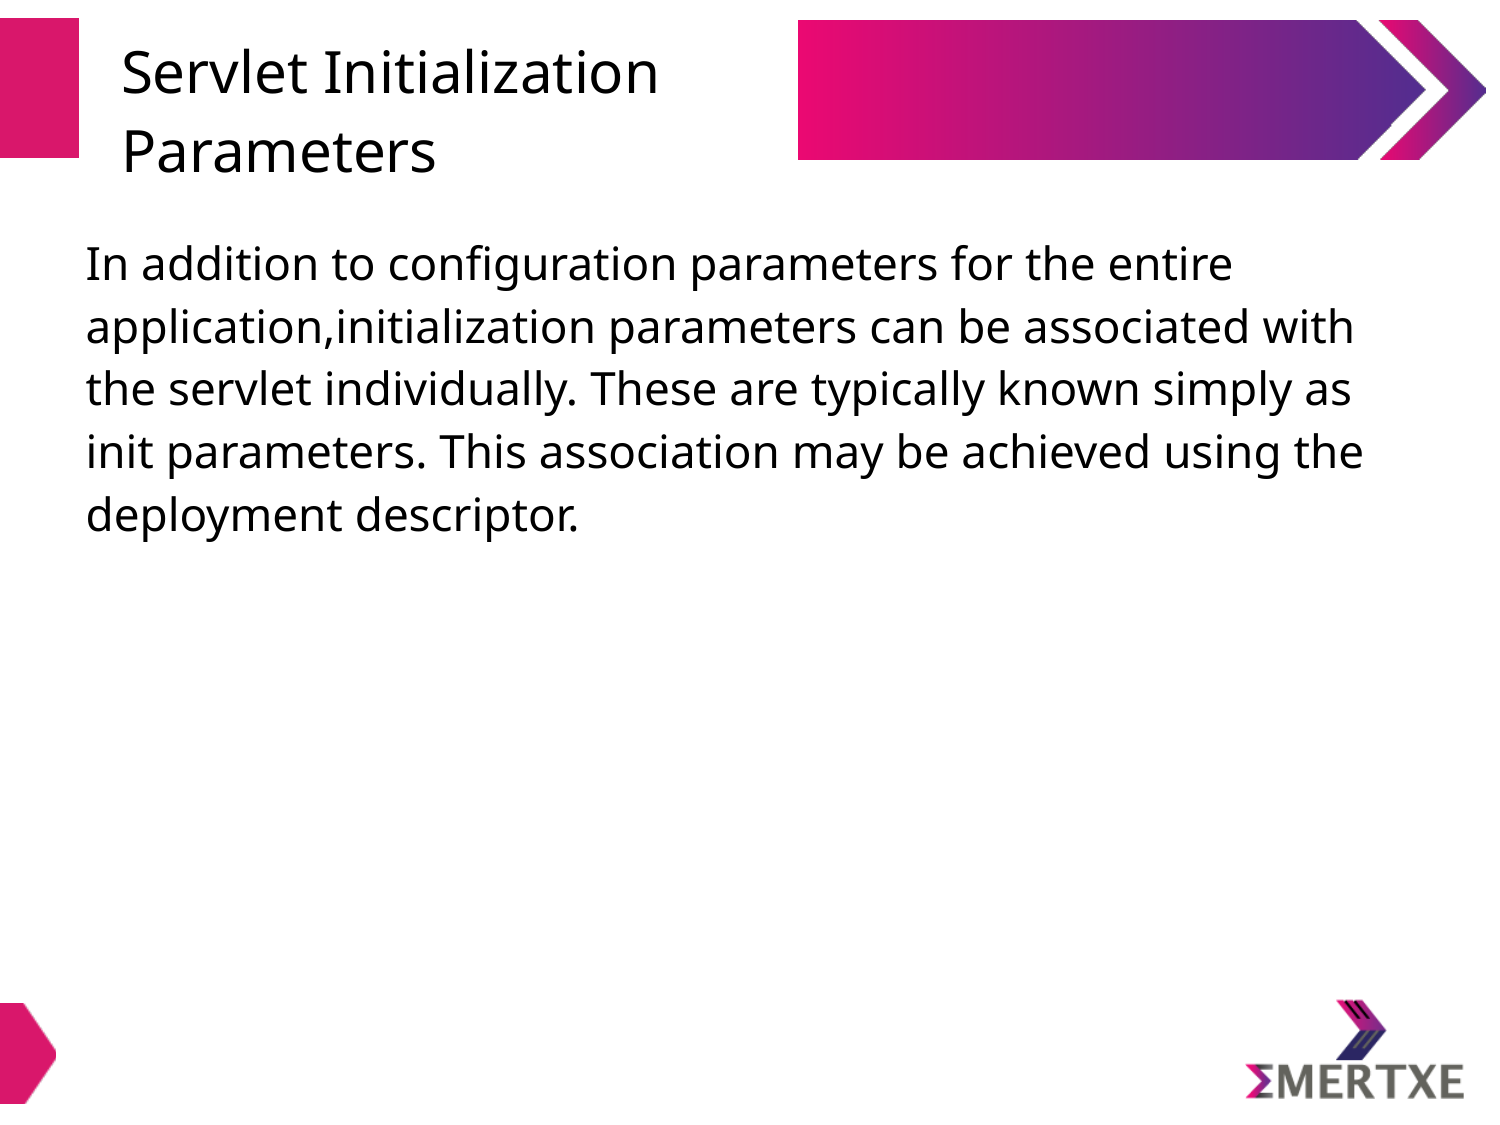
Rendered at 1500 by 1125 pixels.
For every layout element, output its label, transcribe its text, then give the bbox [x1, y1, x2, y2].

picture [1245, 996, 1465, 1099]
picture [798, 20, 1486, 160]
text_box Servlet Initialization Parameters [106, 23, 792, 223]
text_box In addition to configuration parameters for the entire application,initialization parameters can be associated with the servlet individually. These are typically known simply as init parameters. This association may be achieved using the deployment descriptor. [70, 224, 1430, 507]
